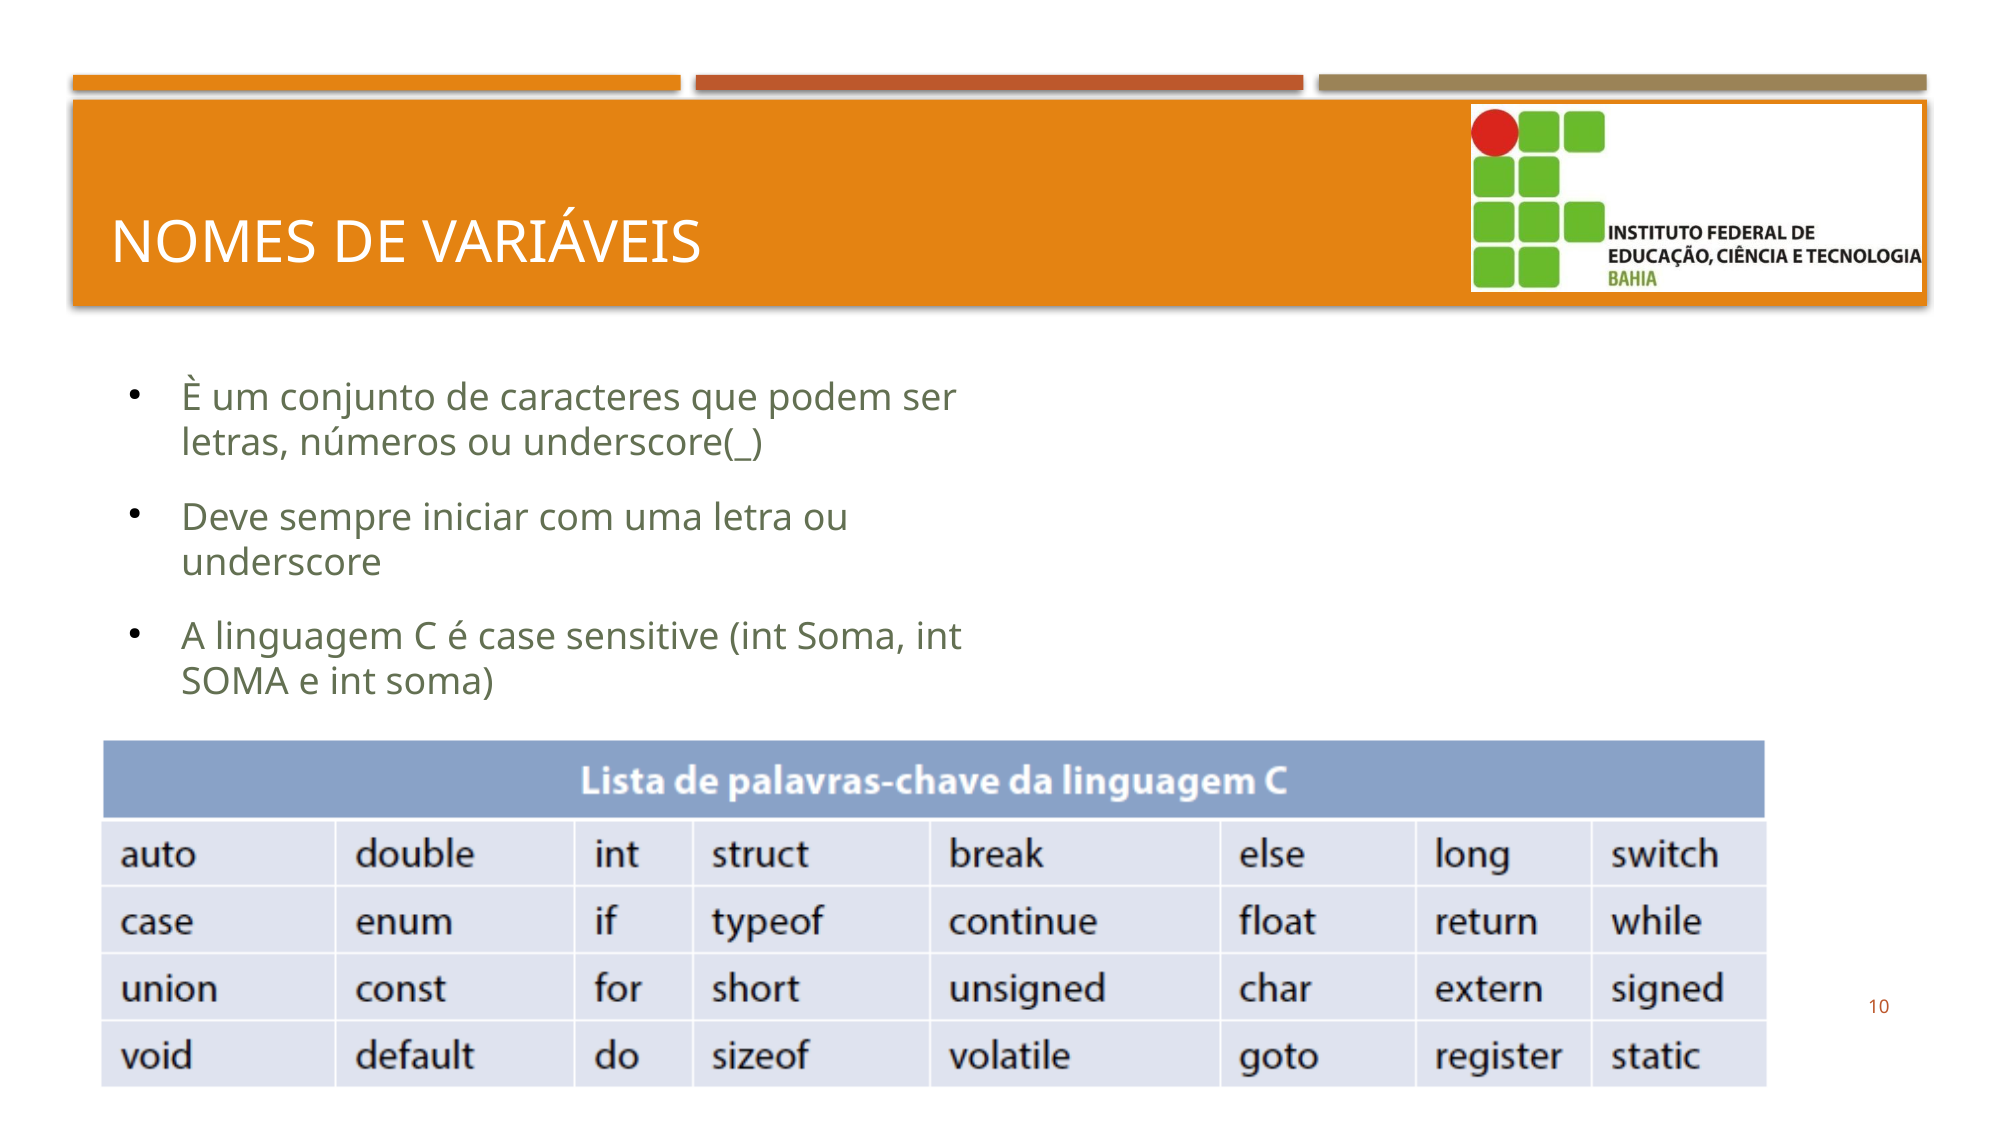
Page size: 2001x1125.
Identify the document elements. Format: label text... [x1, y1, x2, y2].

picture [1471, 104, 1922, 292]
title Nomes de Variáveis [95, 119, 1471, 282]
picture [98, 739, 1773, 1093]
list È um conjunto de caracteres que podem ser letras, números ou underscore(_) Deve sempre iniciar com uma letra ou underscore A linguagem C é case sensitive (int Soma, int SOMA e int soma) Palavras-chaves não podem ser utilizadas [95, 365, 985, 962]
